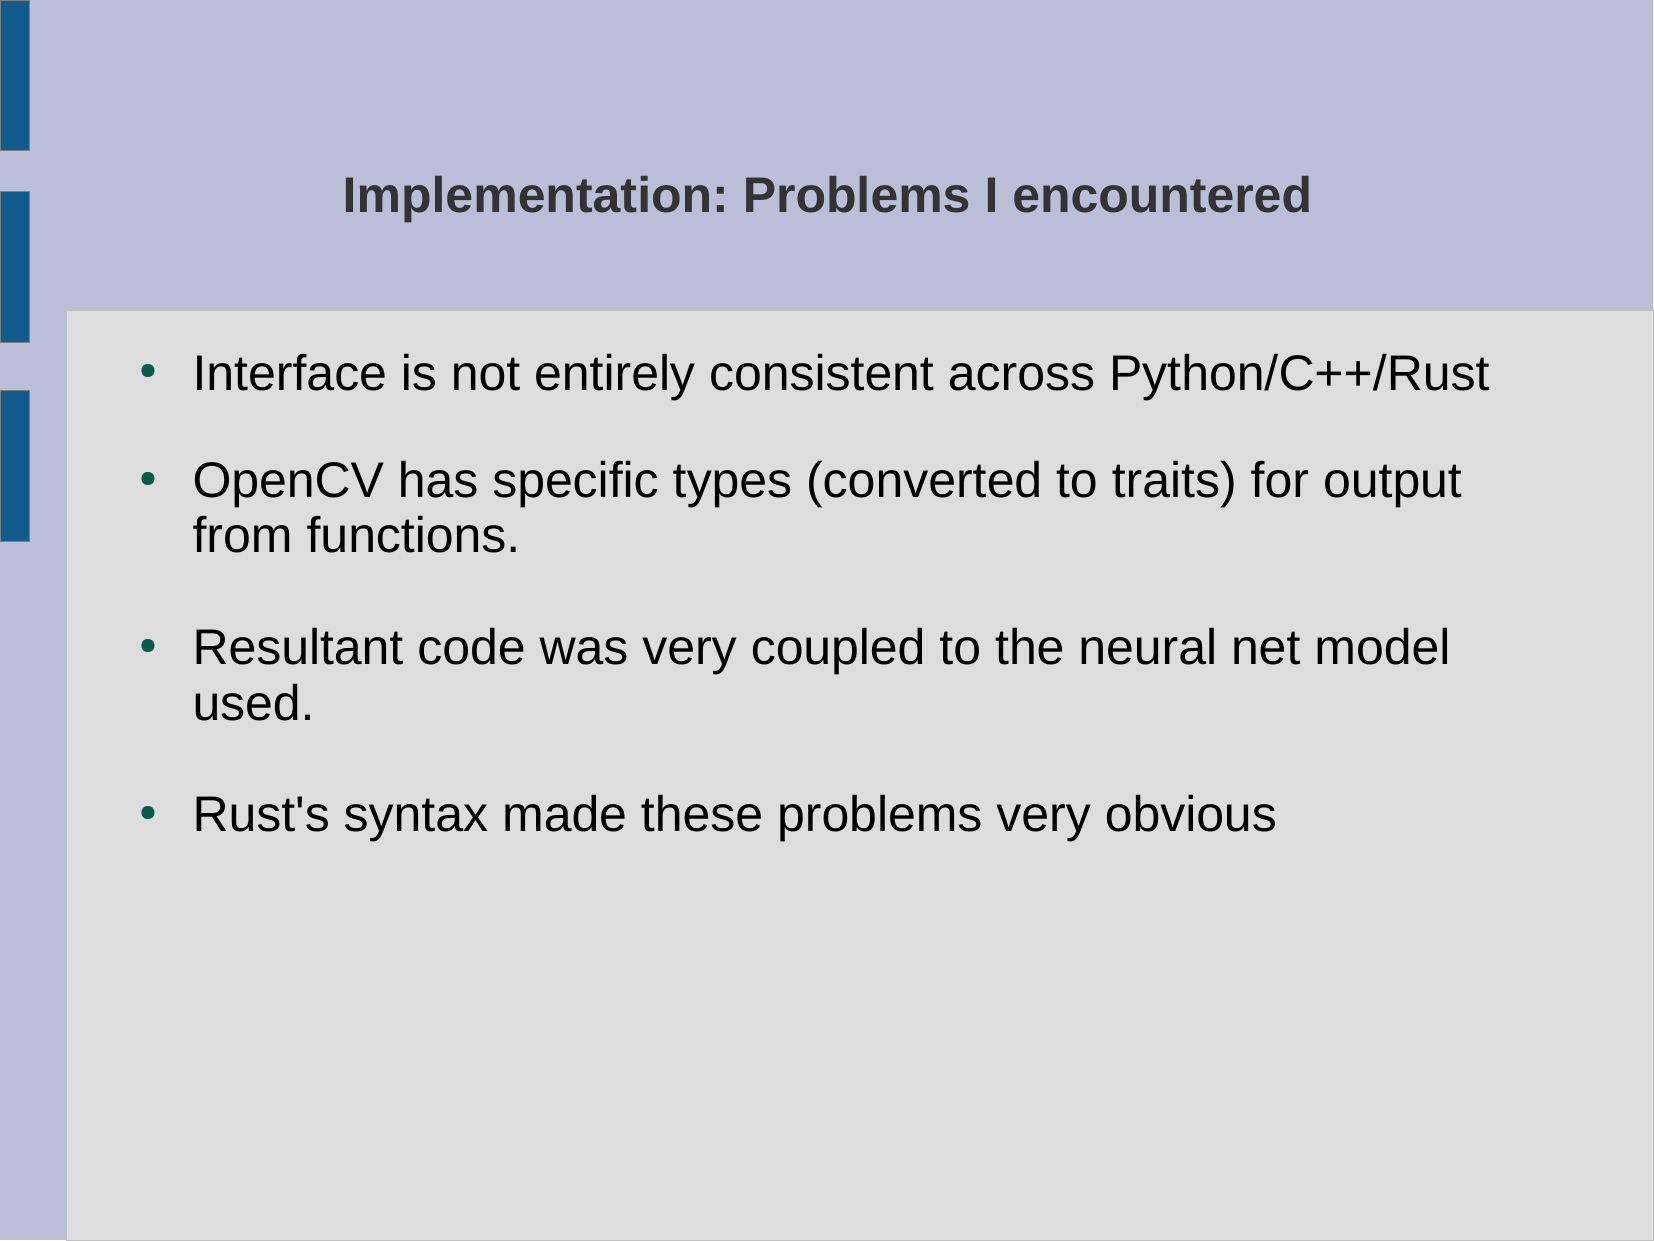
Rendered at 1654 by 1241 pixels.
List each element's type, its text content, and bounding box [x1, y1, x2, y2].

list Interface is not entirely consistent across Python/C++/Rust OpenCV has specific types (converted to traits) for output from functions. Resultant code was very coupled to the neural net model used. Rust's syntax made these problems very obvious [121, 344, 1534, 1127]
title Implementation: Problems I encountered [121, 91, 1534, 299]
